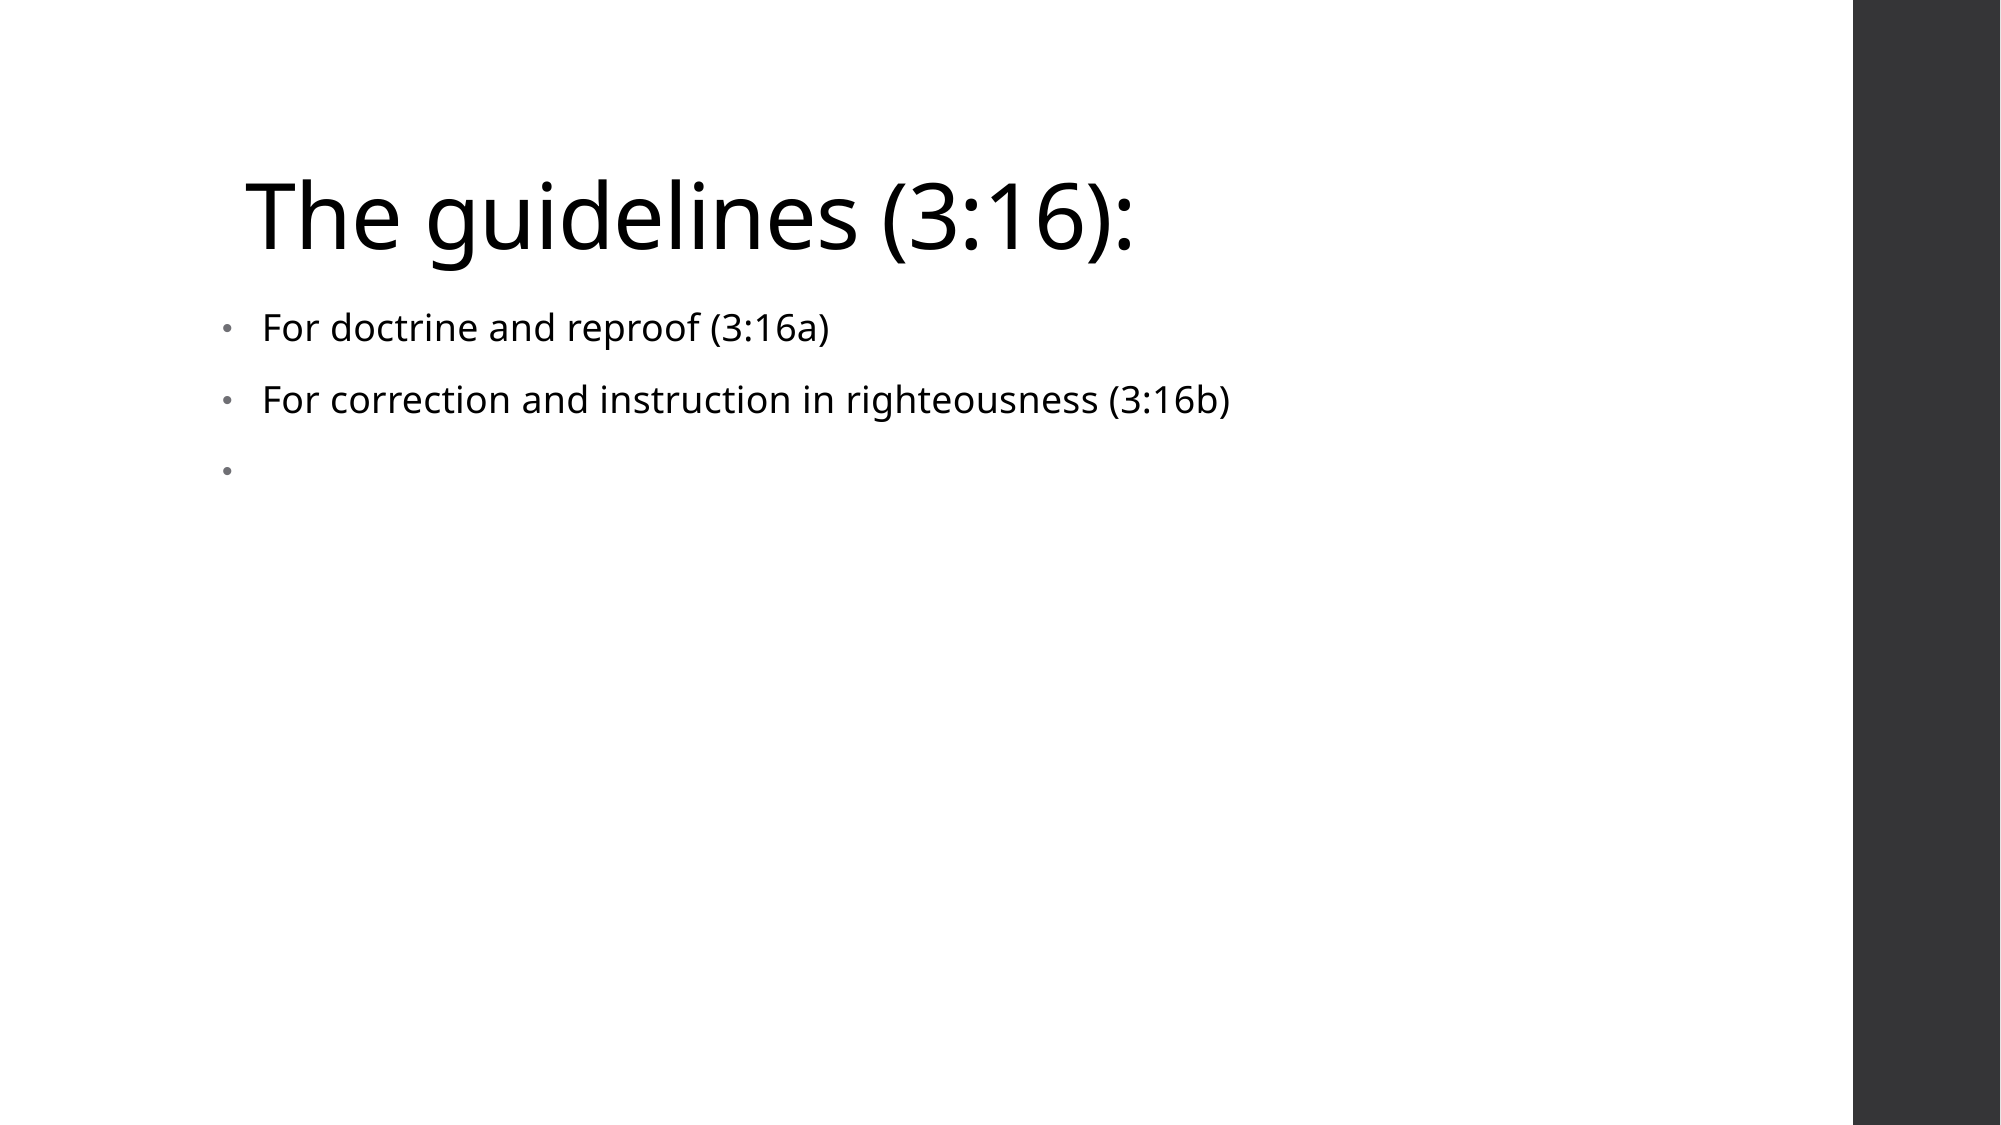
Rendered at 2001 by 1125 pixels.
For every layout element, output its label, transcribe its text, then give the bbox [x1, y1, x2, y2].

list For doctrine and reproof (3:16a) For correction and instruction in righteousness (3:16b) [206, 299, 1617, 1014]
title The guidelines (3:16): [206, 60, 1797, 278]
